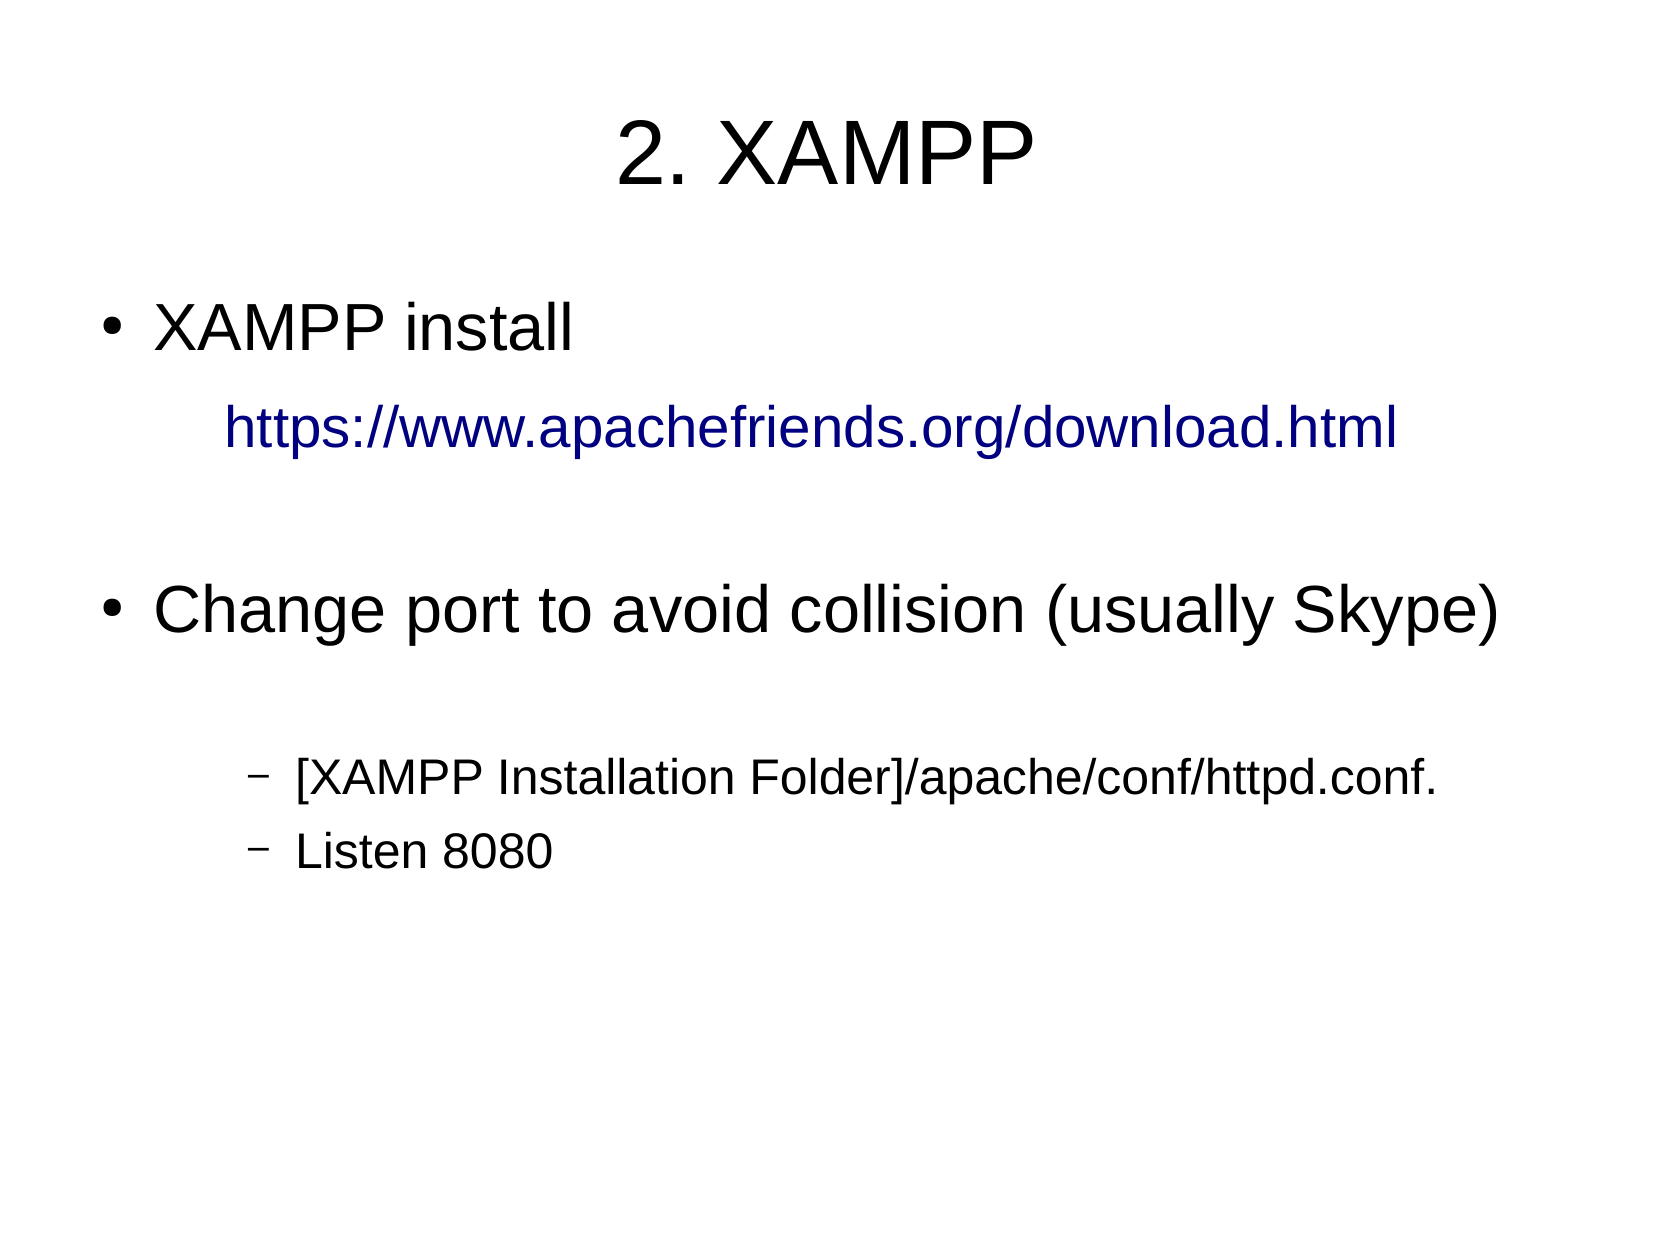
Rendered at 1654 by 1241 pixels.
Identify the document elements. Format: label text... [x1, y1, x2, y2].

title 2. XAMPP [82, 49, 1571, 257]
list XAMPP install https://www.apachefriends.org/download.html Change port to avoid collision (usually Skype) [XAMPP Installation Folder]/apache/conf/httpd.conf. Listen 8080 [82, 290, 1571, 1010]
